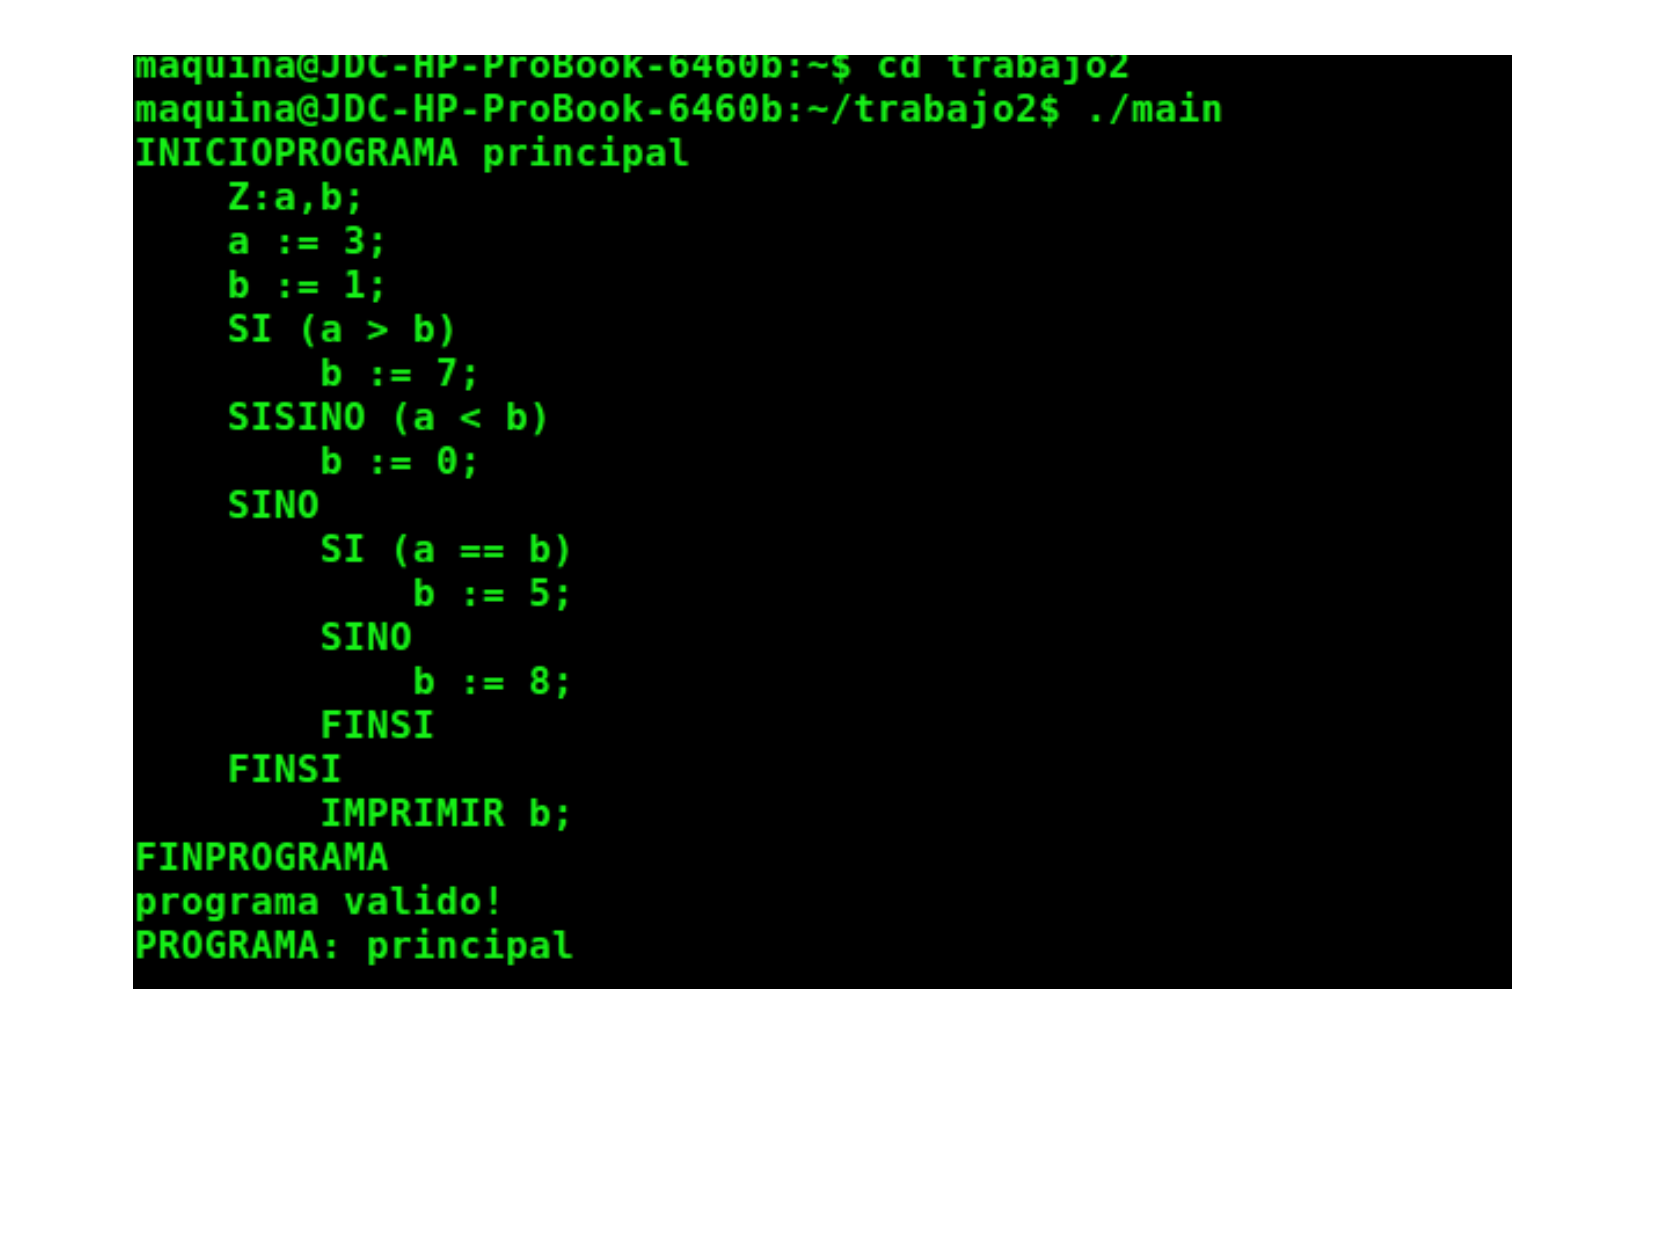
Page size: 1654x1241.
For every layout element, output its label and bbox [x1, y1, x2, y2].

picture [133, 55, 1512, 989]
